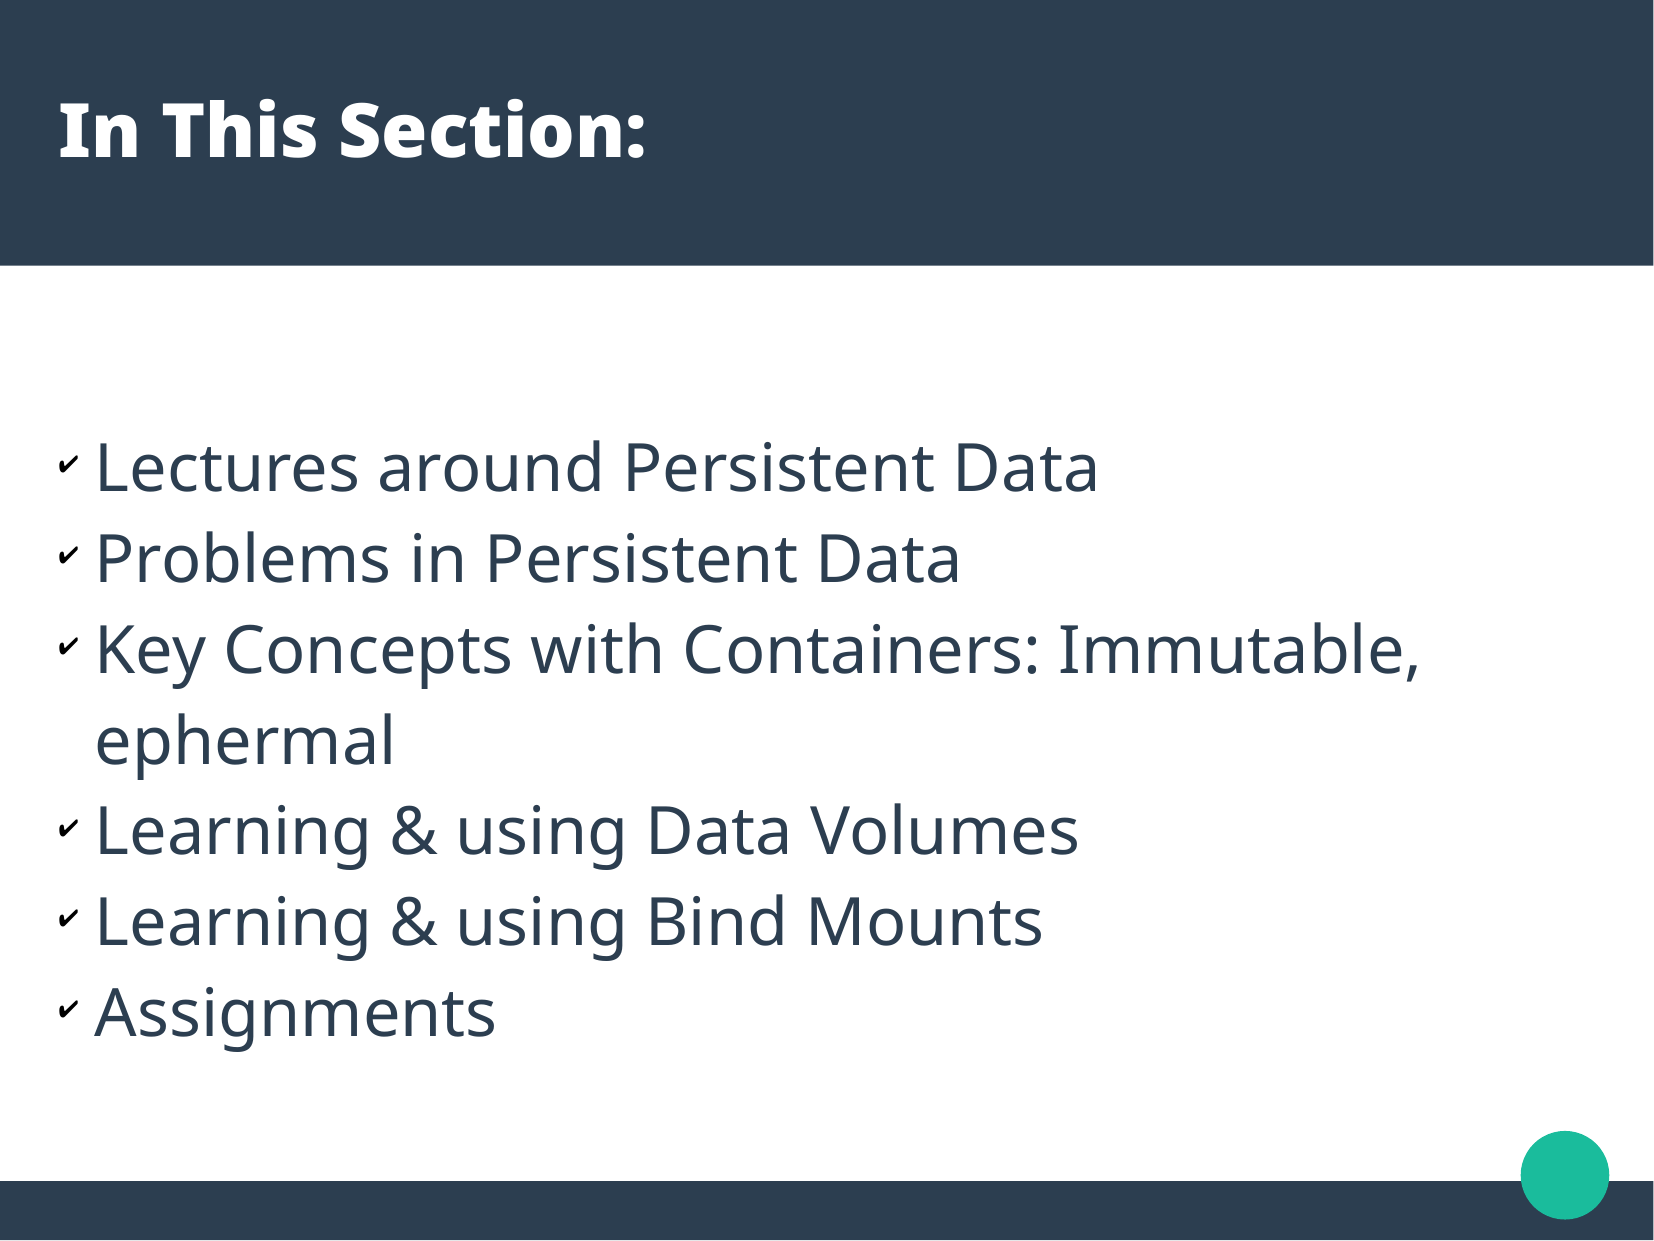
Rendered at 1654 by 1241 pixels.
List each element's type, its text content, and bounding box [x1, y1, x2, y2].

title In This Section: [59, 40, 1595, 216]
subtitle Lectures around Persistent Data Problems in Persistent Data Key Concepts with Containers: Immutable, ephermal Learning & using Data Volumes Learning & using Bind Mounts Assignments [59, 291, 1595, 1186]
